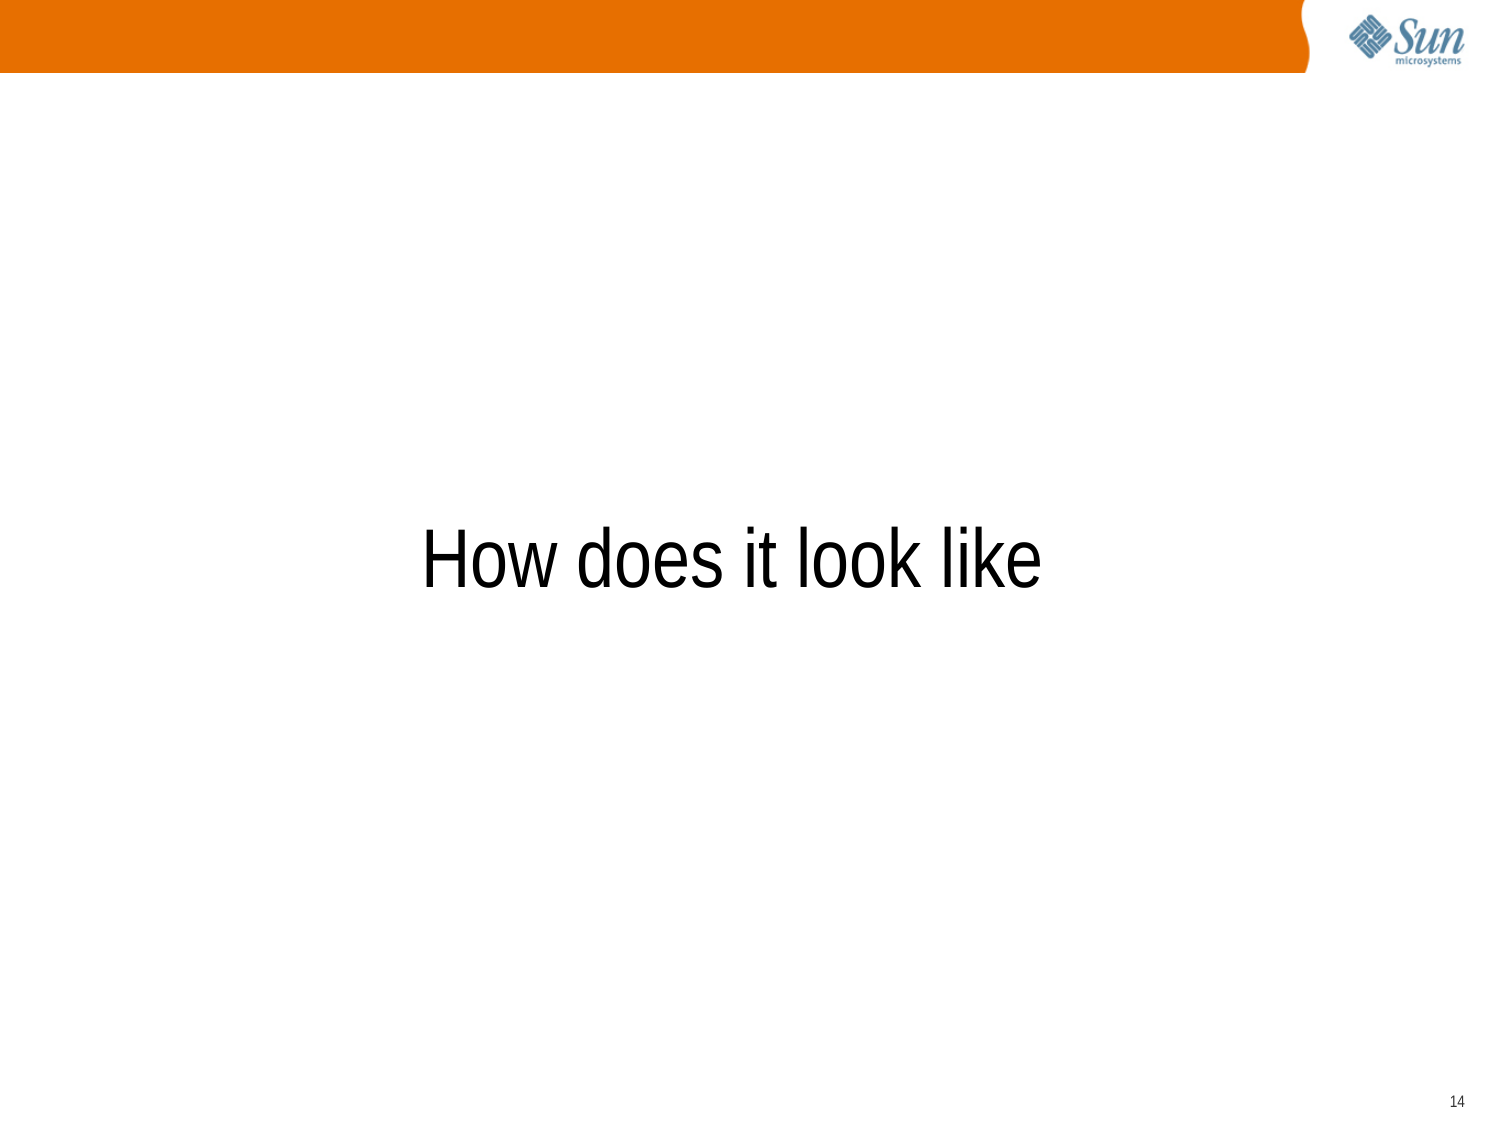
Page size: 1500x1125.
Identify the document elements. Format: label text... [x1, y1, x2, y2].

picture [0, 0, 1500, 73]
subtitle How does it look like [64, 258, 1401, 1062]
